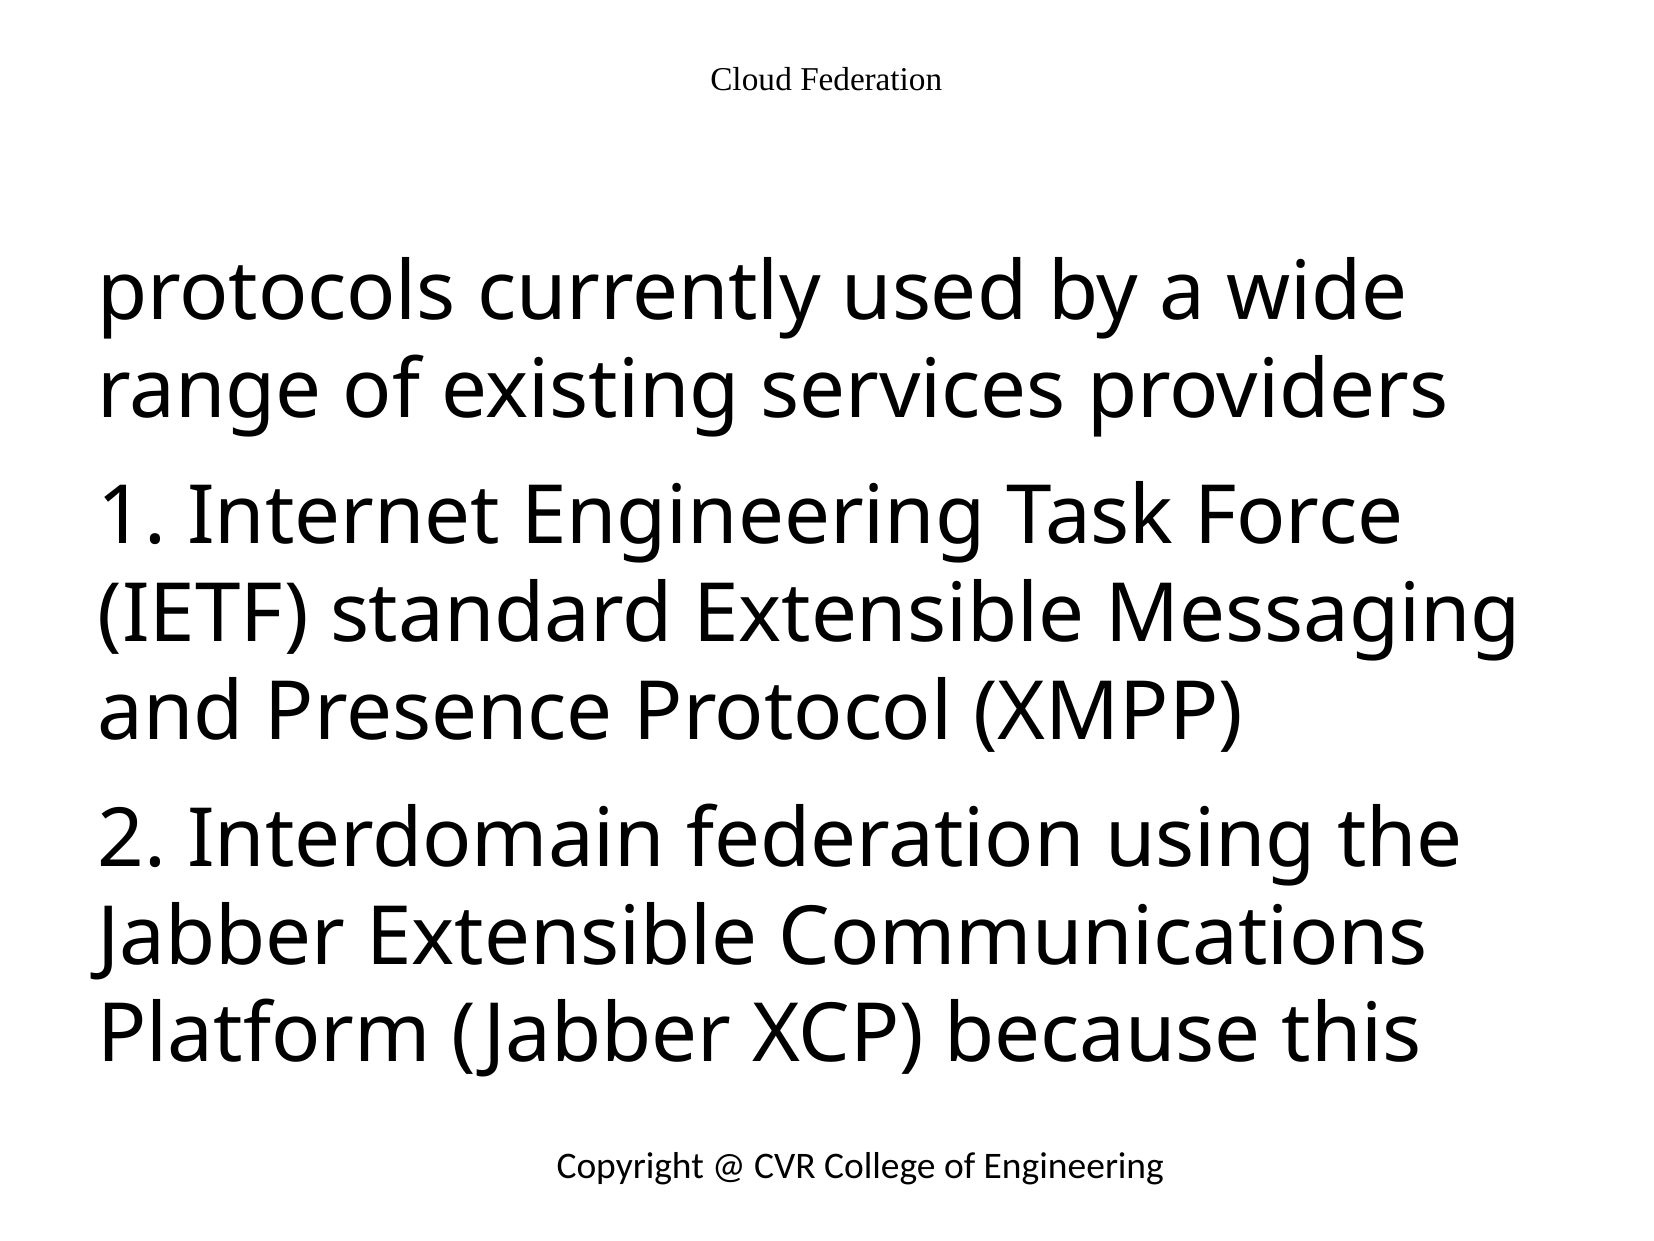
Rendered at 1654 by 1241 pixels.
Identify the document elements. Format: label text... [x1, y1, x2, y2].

list protocols currently used by a wide range of existing services providers 1. Internet Engineering Task Force (IETF) standard Extensible Messaging and Presence Protocol (XMPP) 2. Interdomain federation using the Jabber Extensible Communications Platform (Jabber XCP) because this [82, 230, 1571, 1090]
title Cloud Federation [82, 49, 1571, 211]
